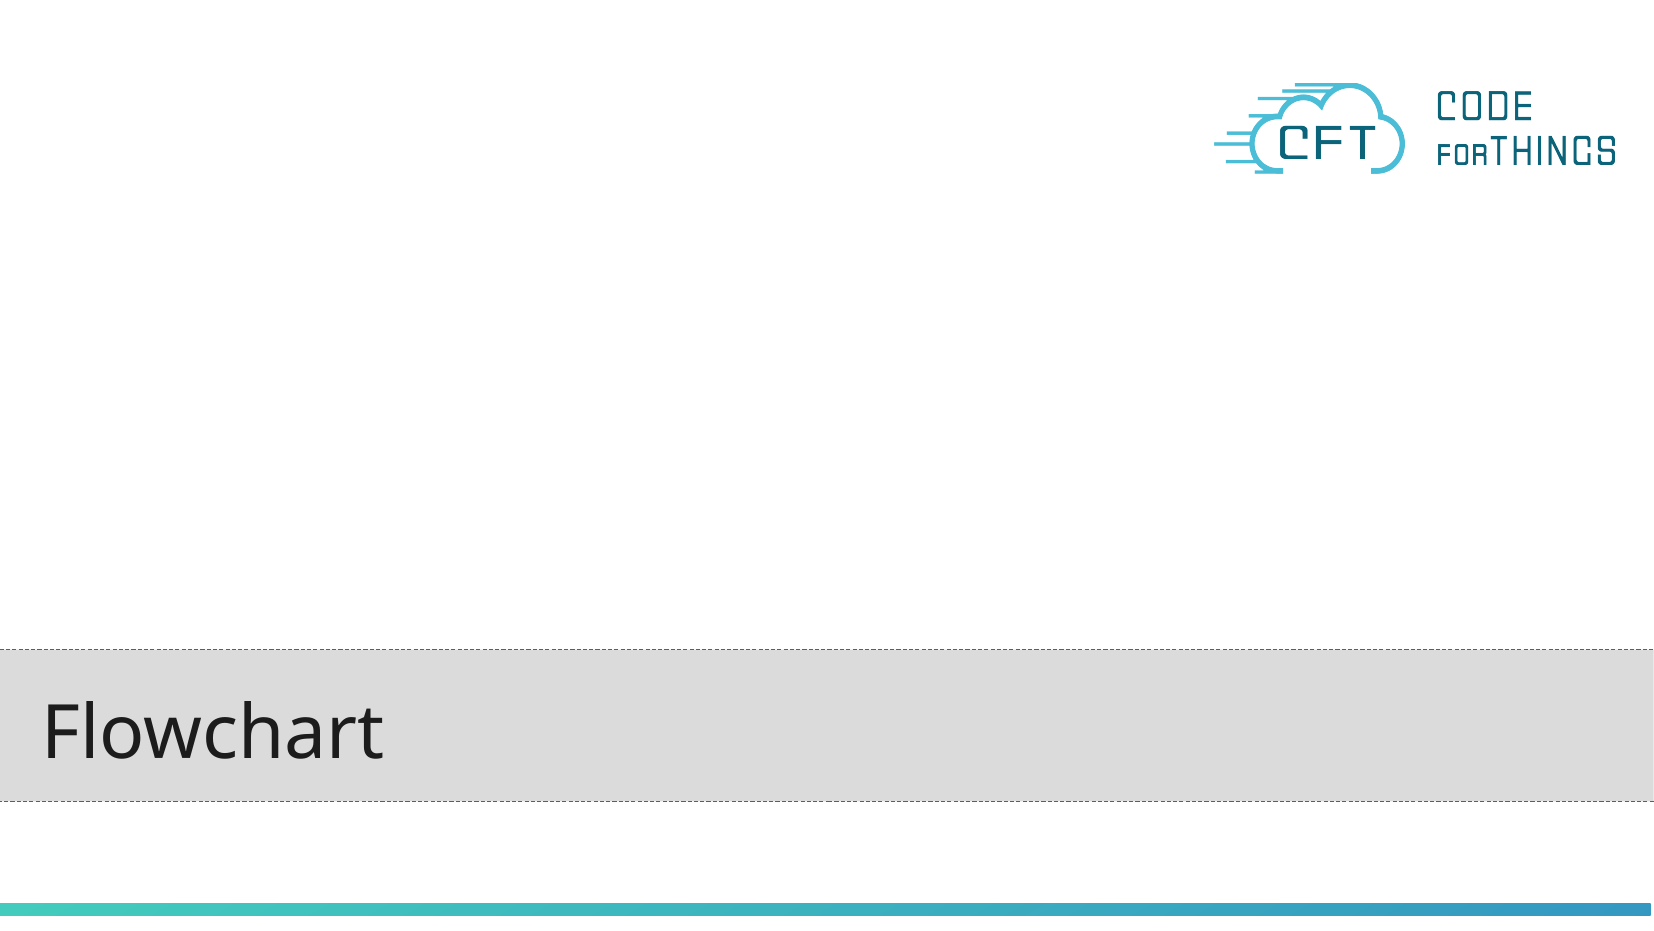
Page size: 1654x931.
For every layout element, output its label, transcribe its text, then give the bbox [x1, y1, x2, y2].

title Flowchart [41, 626, 1642, 832]
picture [1214, 83, 1615, 174]
